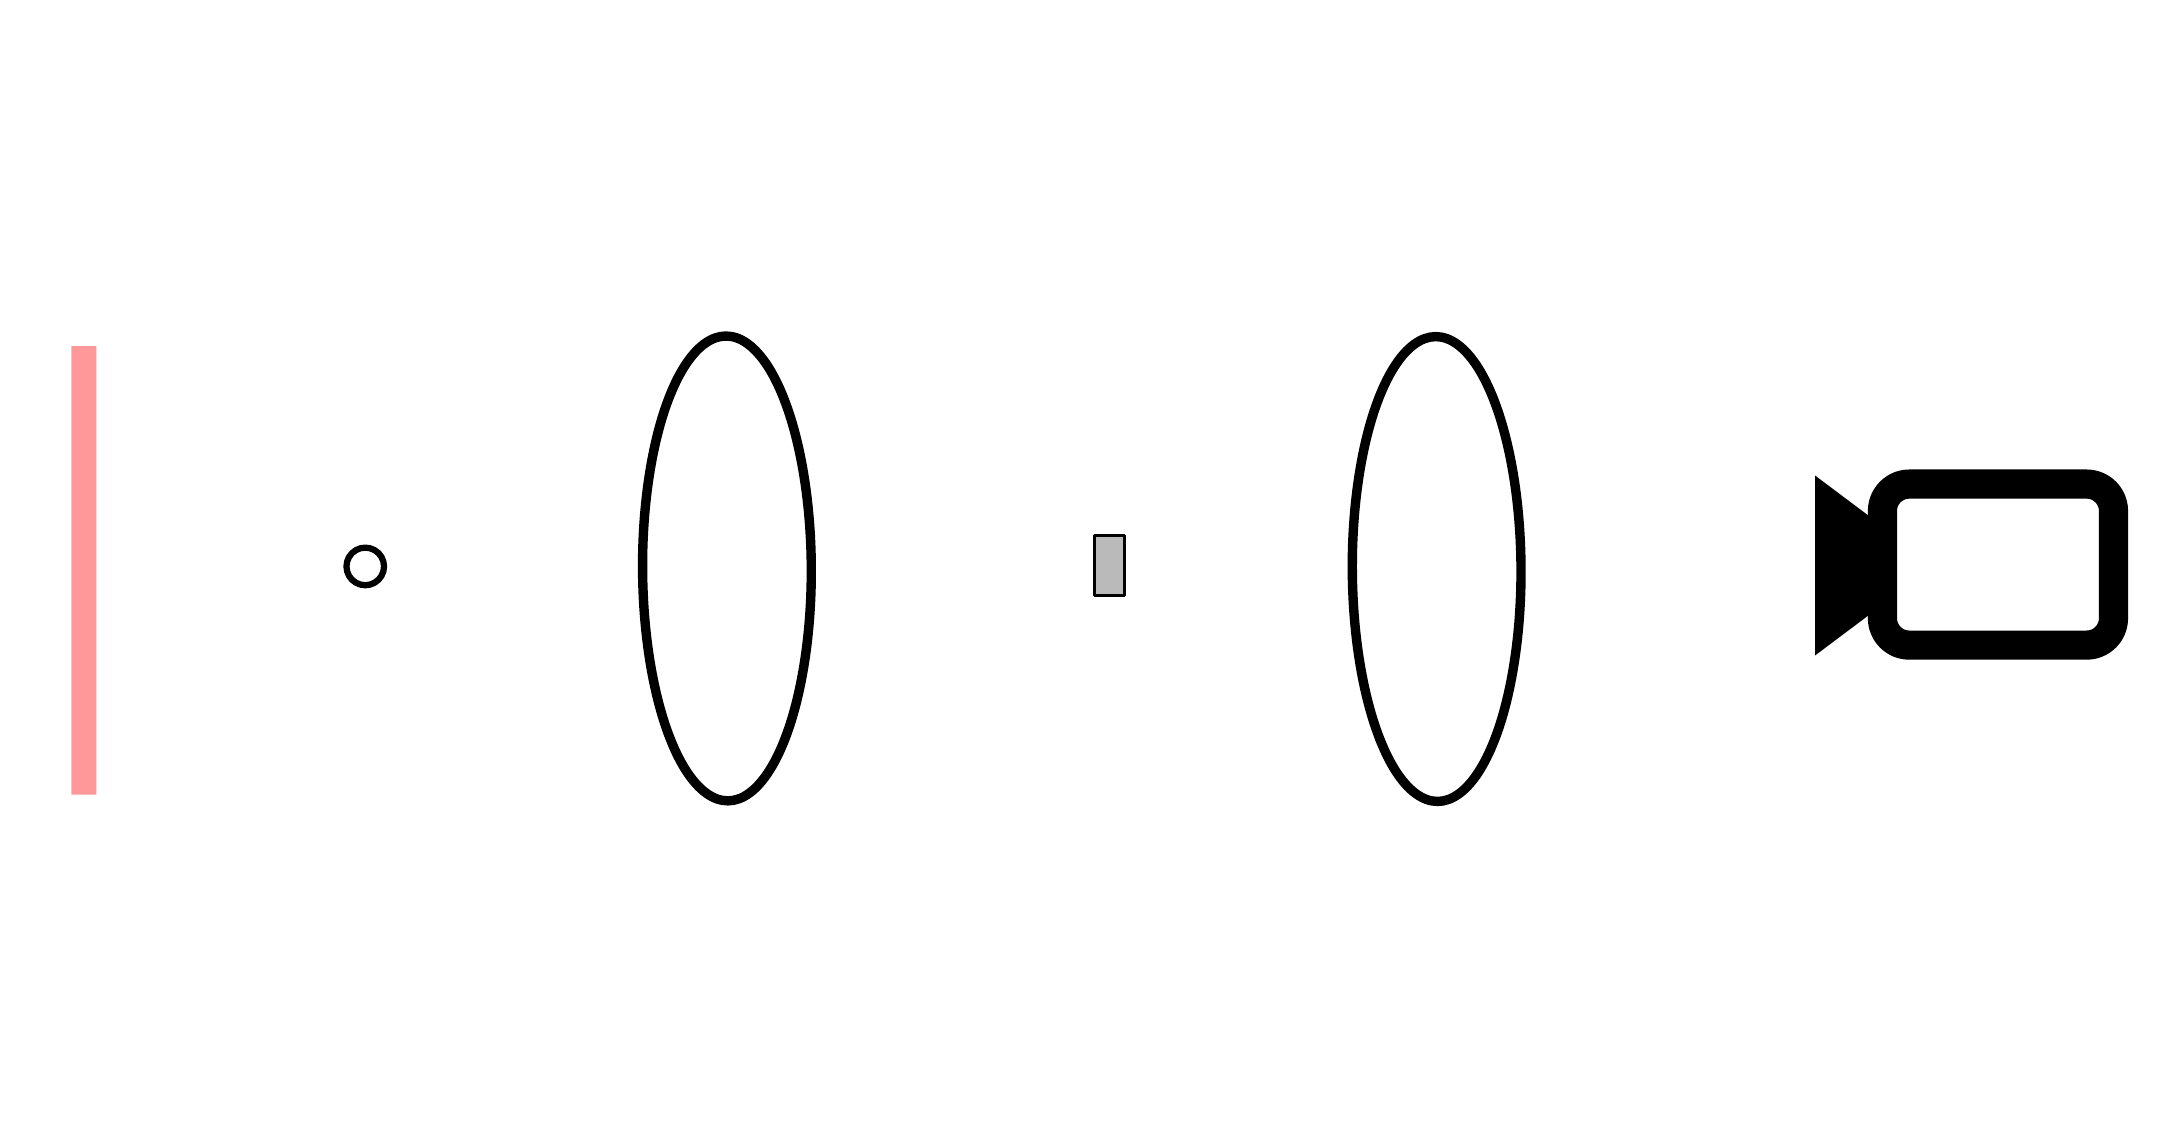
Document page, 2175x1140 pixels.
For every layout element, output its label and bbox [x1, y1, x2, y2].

text_box [1815, 475, 1876, 656]
text_box [1094, 535, 1125, 596]
text_box [1882, 484, 2114, 646]
text_box [1352, 336, 1522, 802]
text_box [642, 336, 812, 801]
